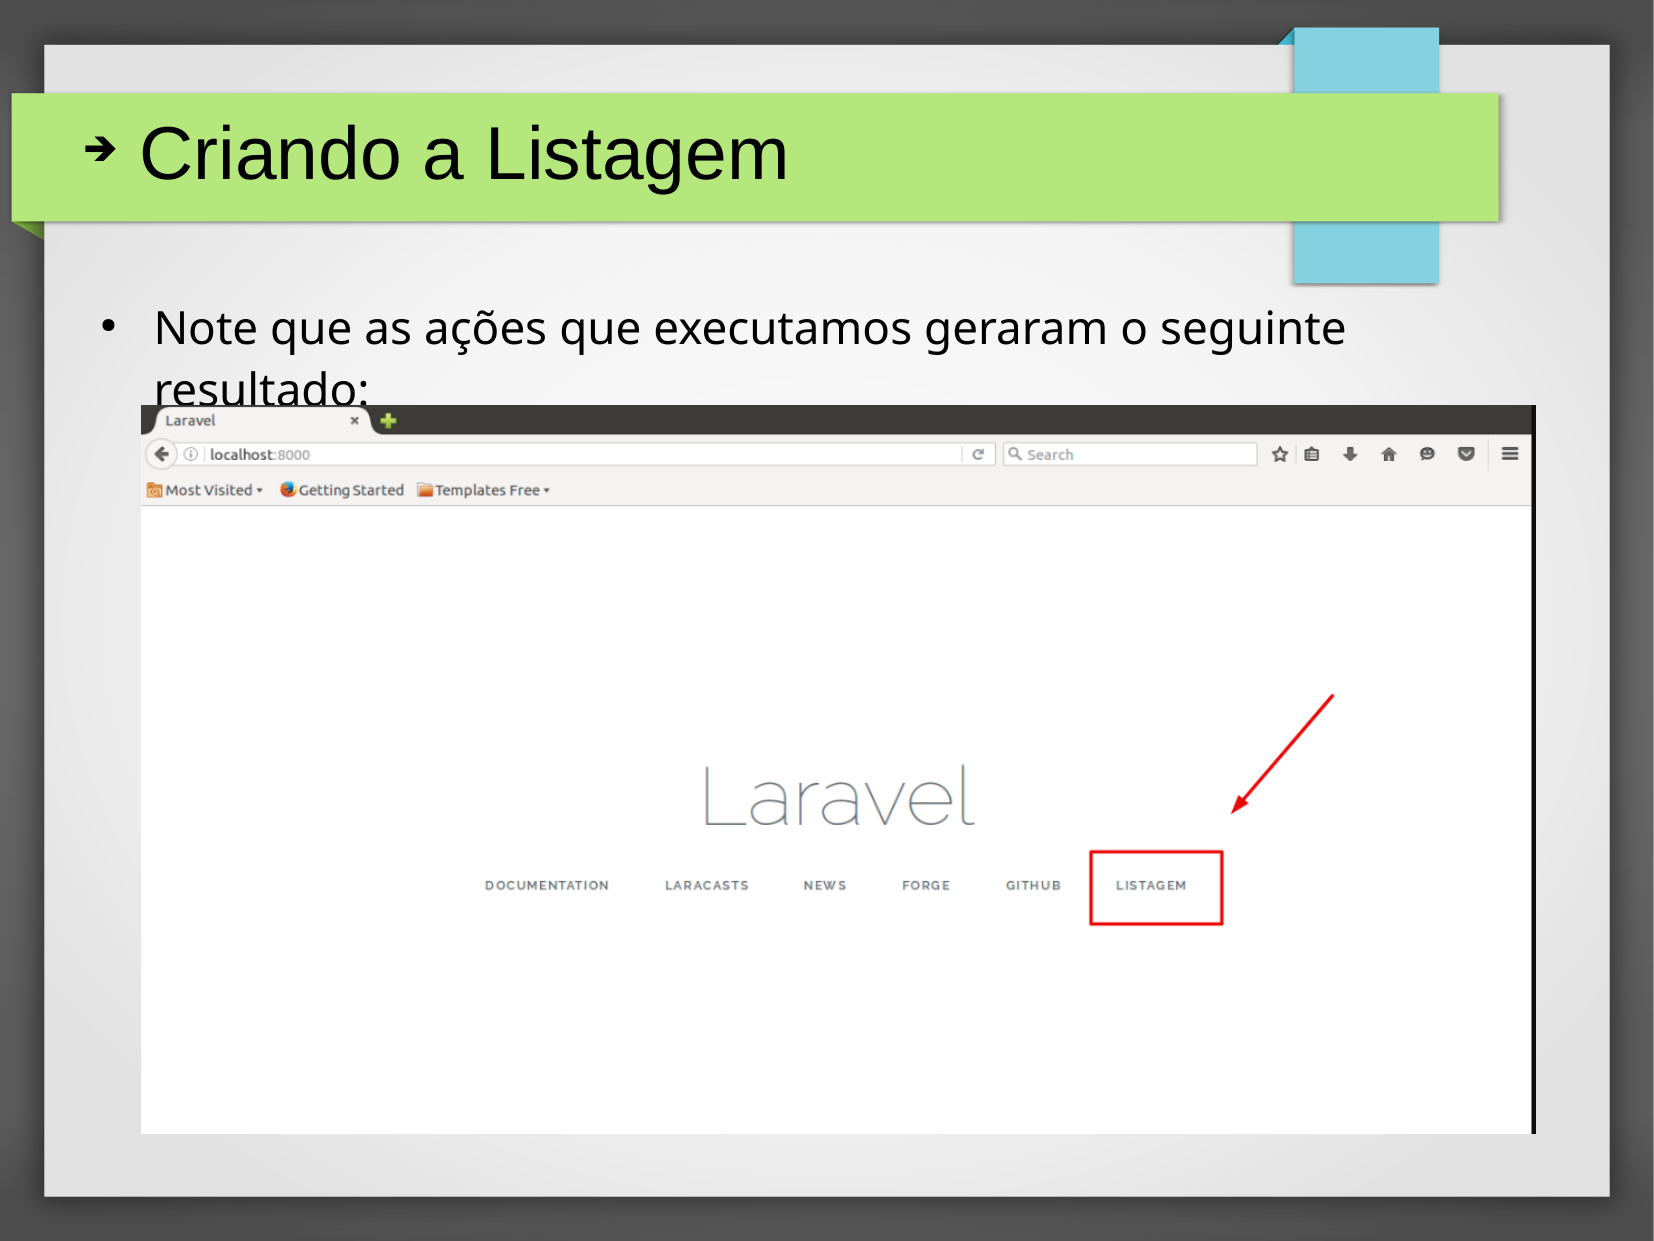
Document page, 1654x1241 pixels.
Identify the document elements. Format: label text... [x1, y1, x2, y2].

title Criando a Listagem [82, 94, 1264, 213]
picture [0, 0, 1654, 1241]
list Note que as ações que executamos geraram o seguinte resultado: [82, 295, 1571, 1015]
